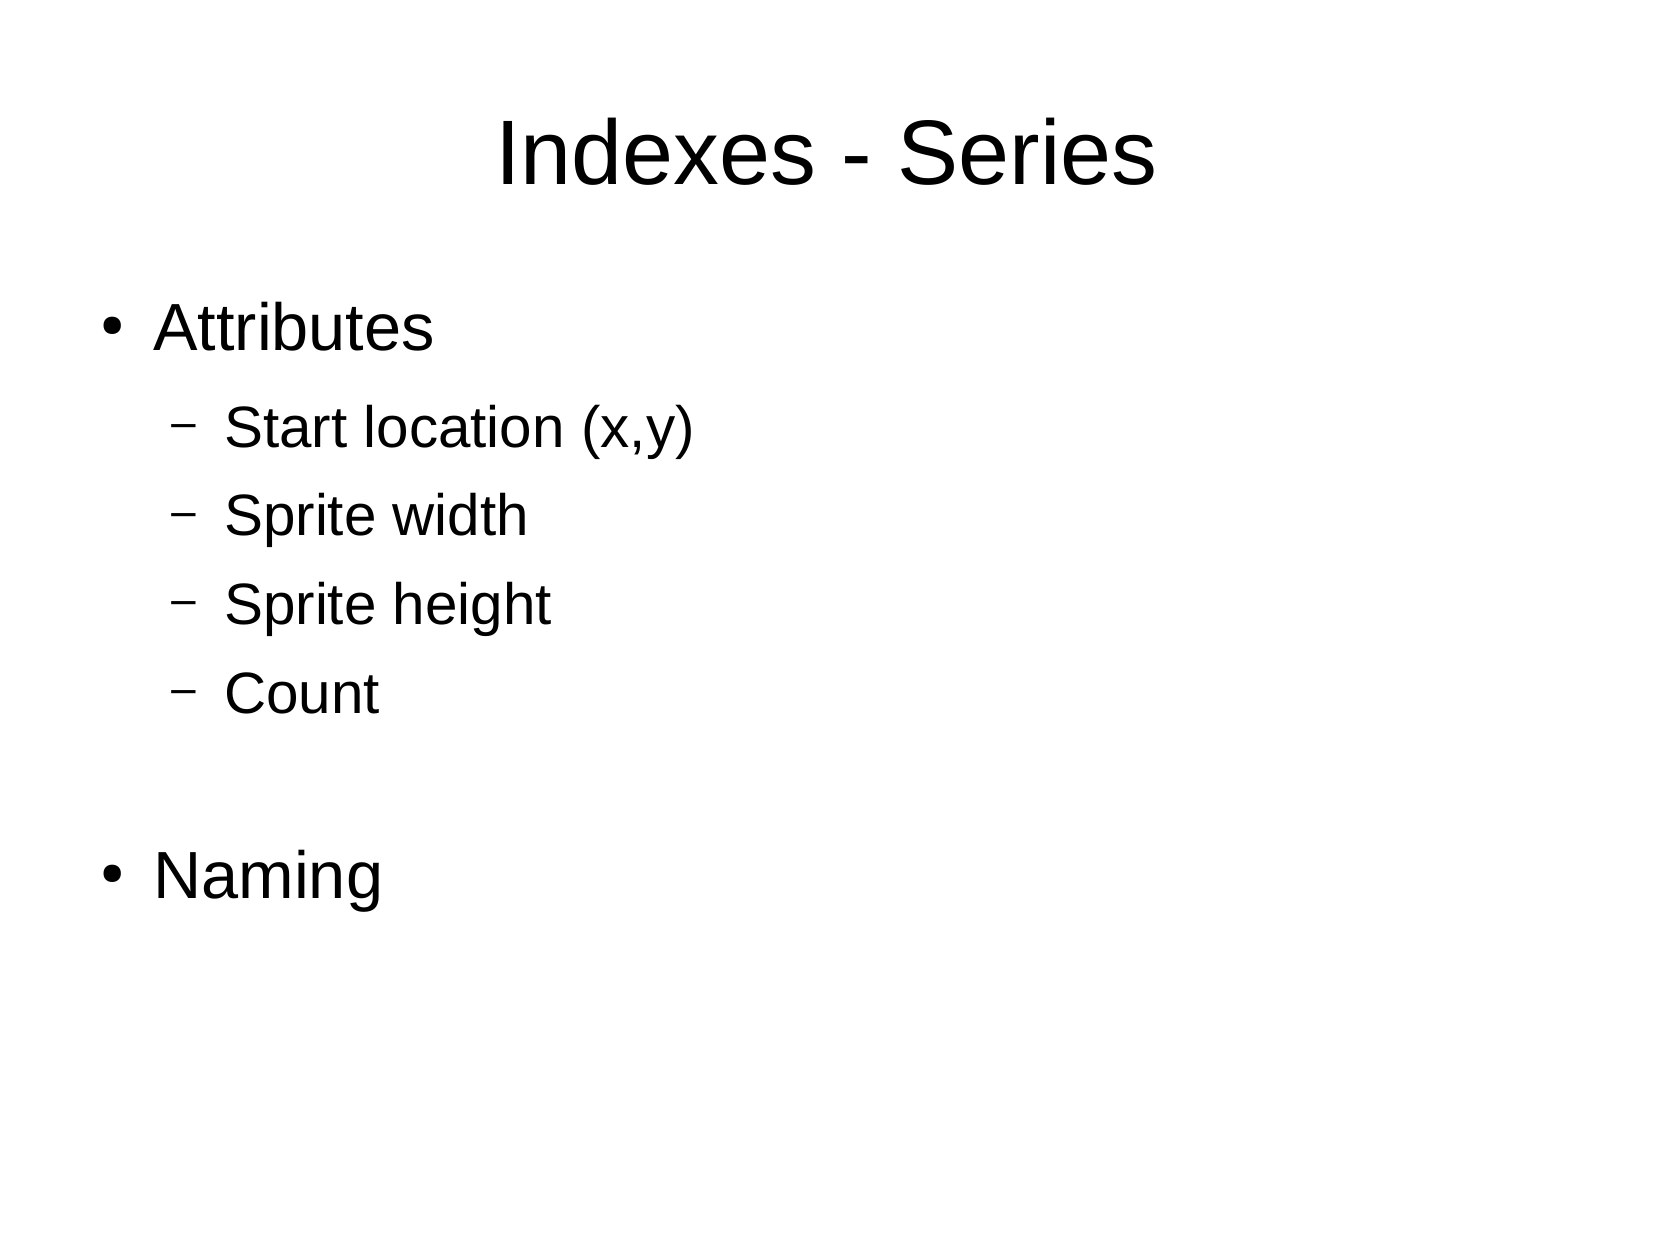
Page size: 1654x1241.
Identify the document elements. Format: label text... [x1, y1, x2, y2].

title Indexes - Series [82, 49, 1571, 257]
list Attributes Start location (x,y) Sprite width Sprite height Count Naming [82, 290, 1571, 1109]
